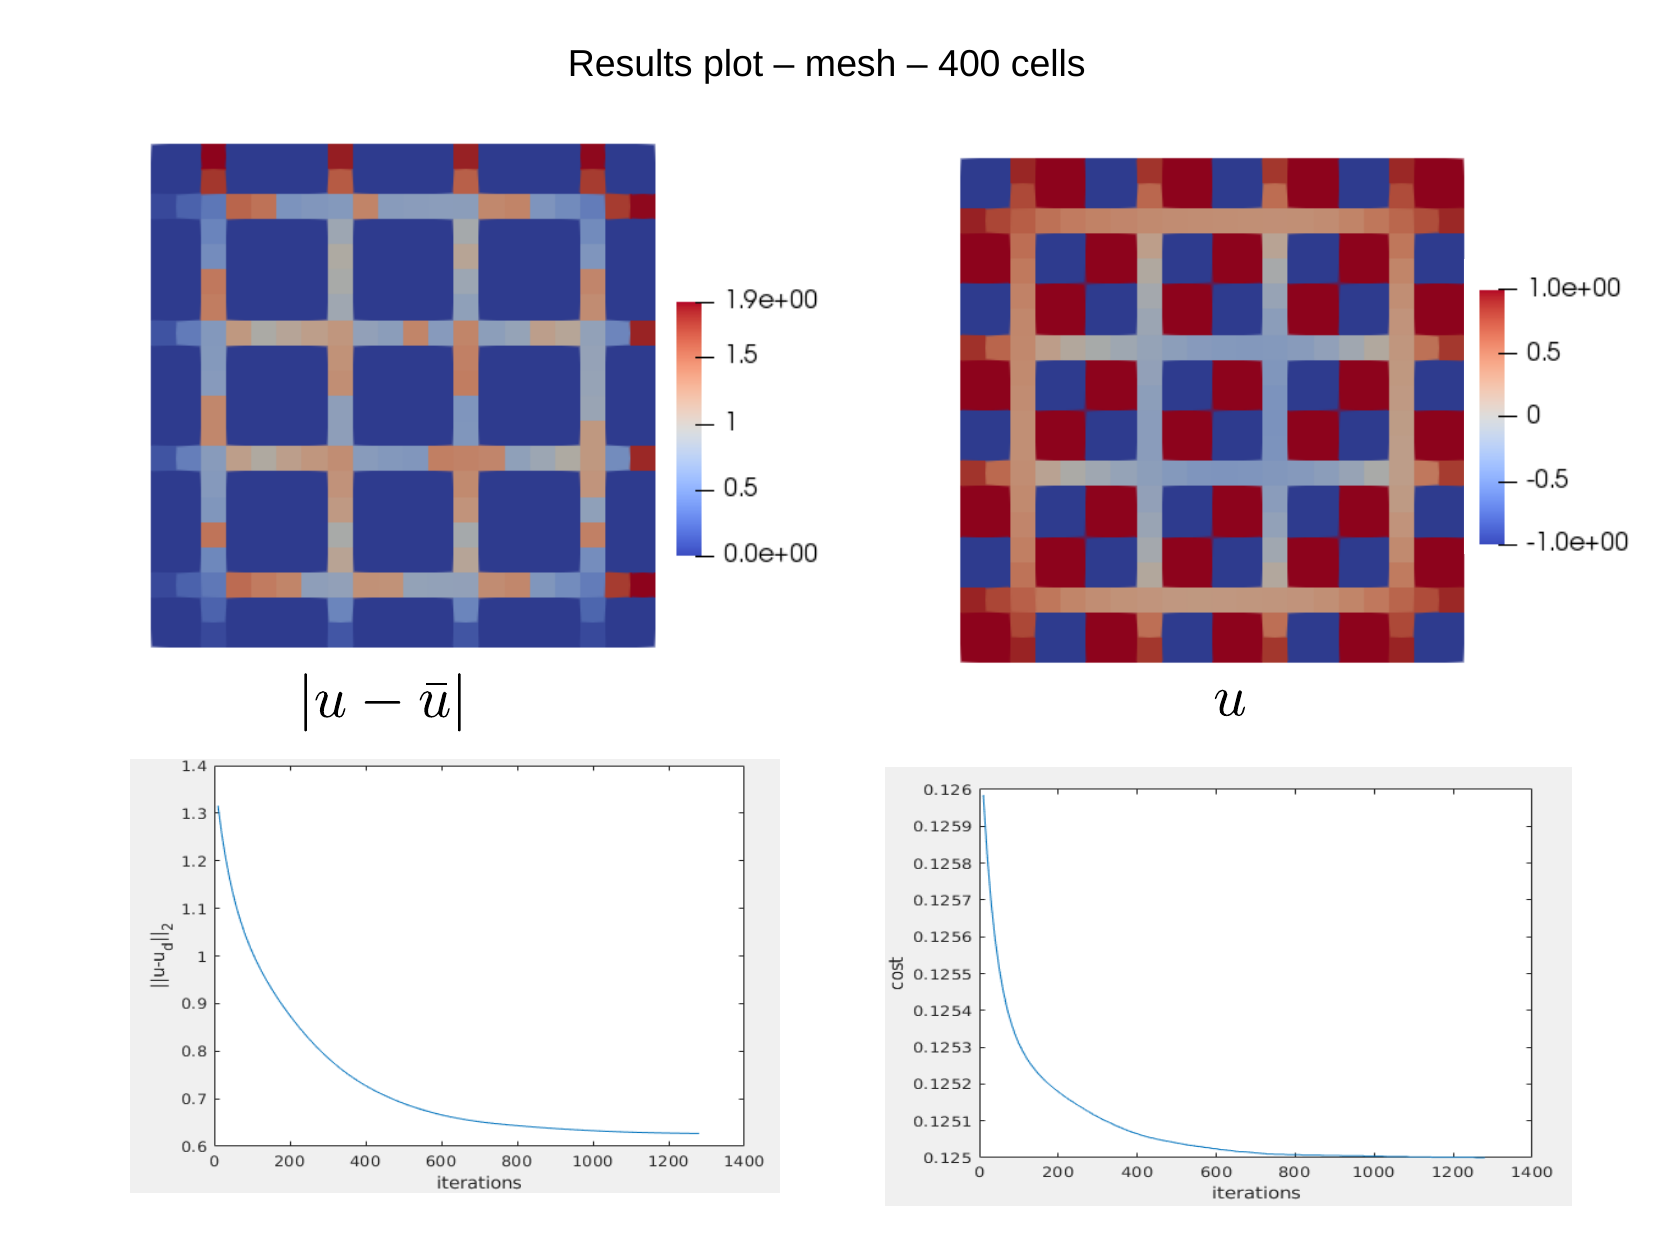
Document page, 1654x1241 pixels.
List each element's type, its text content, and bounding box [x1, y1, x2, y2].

text_box [1214, 689, 1246, 717]
text_box Results plot – mesh – 400 cells [553, 35, 1101, 93]
picture [885, 767, 1572, 1207]
picture [948, 138, 1640, 674]
text_box [300, 673, 461, 732]
picture [130, 759, 780, 1193]
picture [148, 141, 826, 652]
